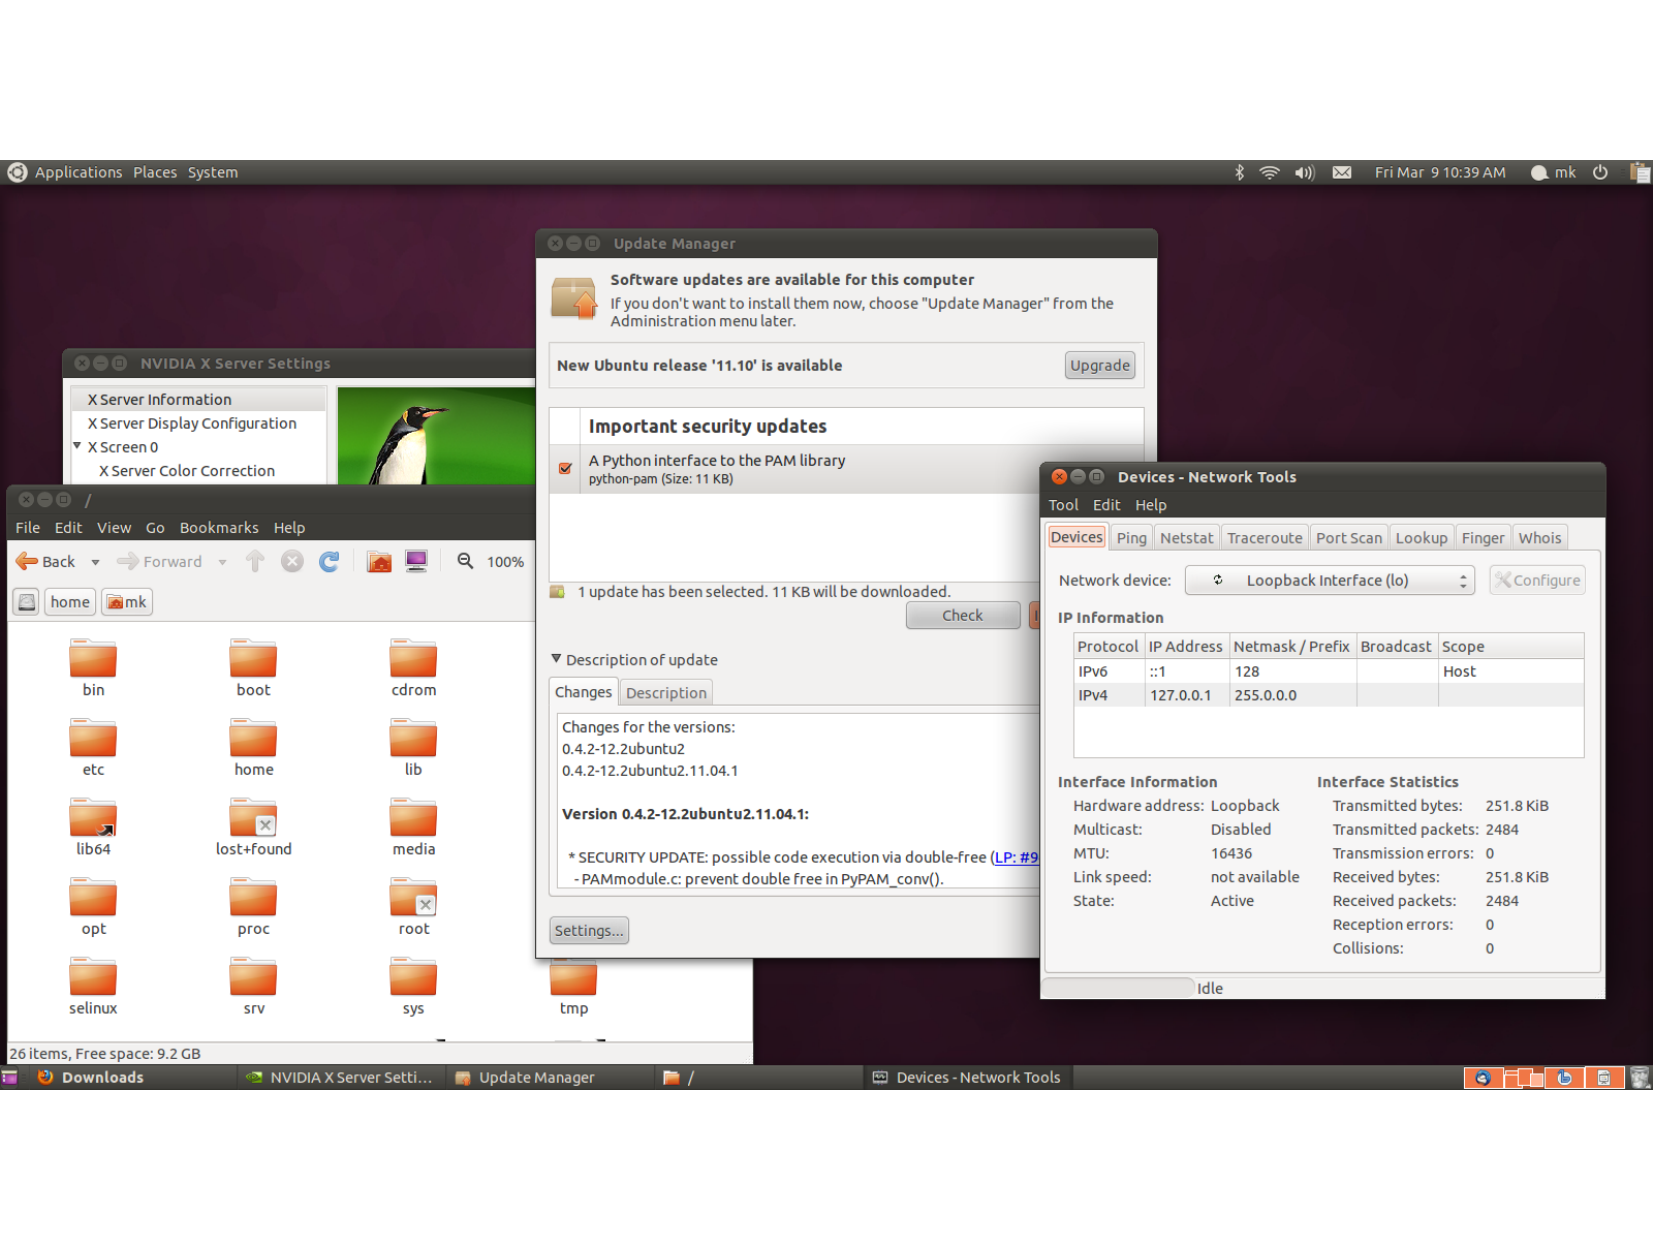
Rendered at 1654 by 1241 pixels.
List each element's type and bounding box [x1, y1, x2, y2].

picture [0, 160, 1653, 1090]
